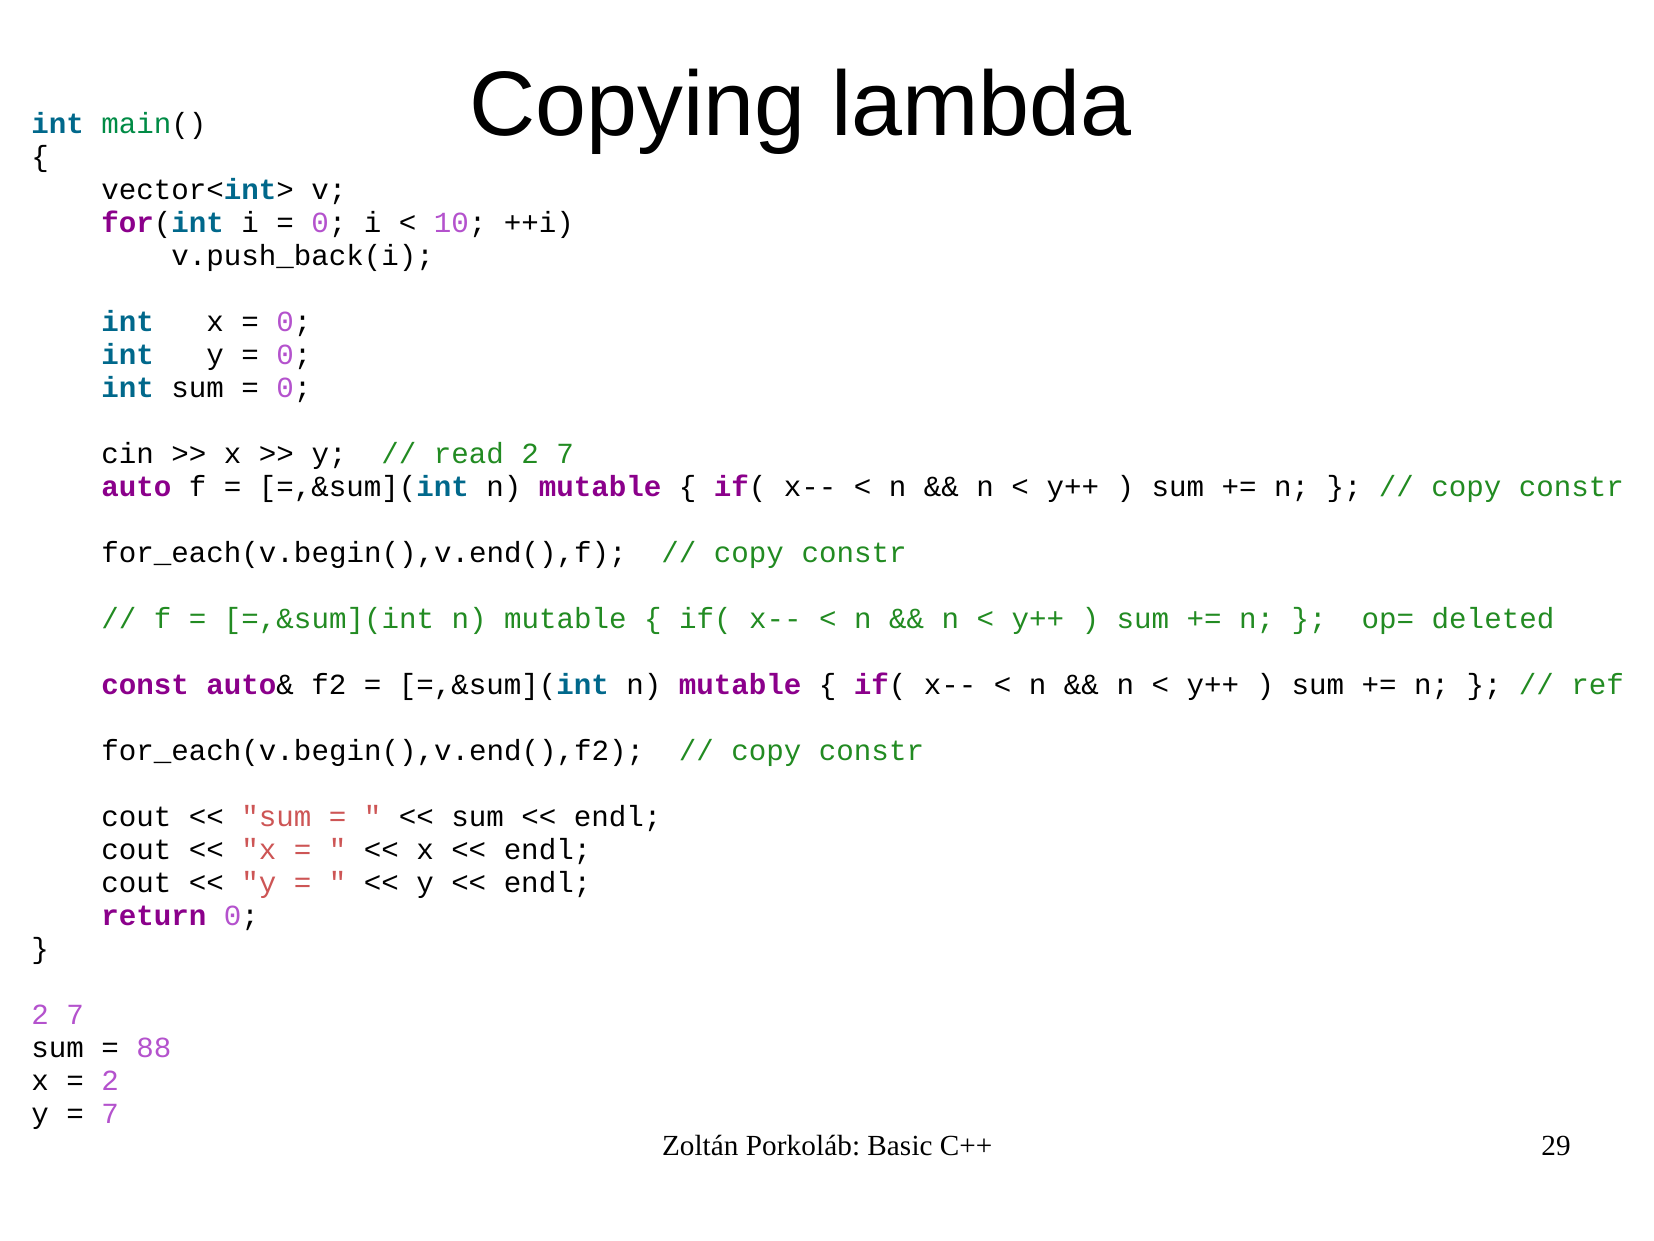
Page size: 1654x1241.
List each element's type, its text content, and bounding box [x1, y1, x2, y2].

text_box int main() { vector<int> v; for(int i = 0; i < 10; ++i) v.push_back(i); int x = 0; int y = 0; int sum = 0; cin >> x >> y; // read 2 7 auto f = [=,&sum](int n) mutable { if( x-- < n && n < y++ ) sum += n; }; // copy constr for_each(v.begin(),v.end(),f); // copy constr // f = [=,&sum](int n) mutable { if( x-- < n && n < y++ ) sum += n; }; op= deleted const auto& f2 = [=,&sum](int n) mutable { if( x-- < n && n < y++ ) sum += n; }; // ref for_each(v.begin(),v.end(),f2); // copy constr cout << "sum = " << sum << endl; cout << "x = " << x << endl; cout << "y = " << y << endl; return 0; } 2 7 sum = 88 x = 2 y = 7 [16, 101, 1654, 1141]
title Copying lambda [56, 0, 1546, 101]
